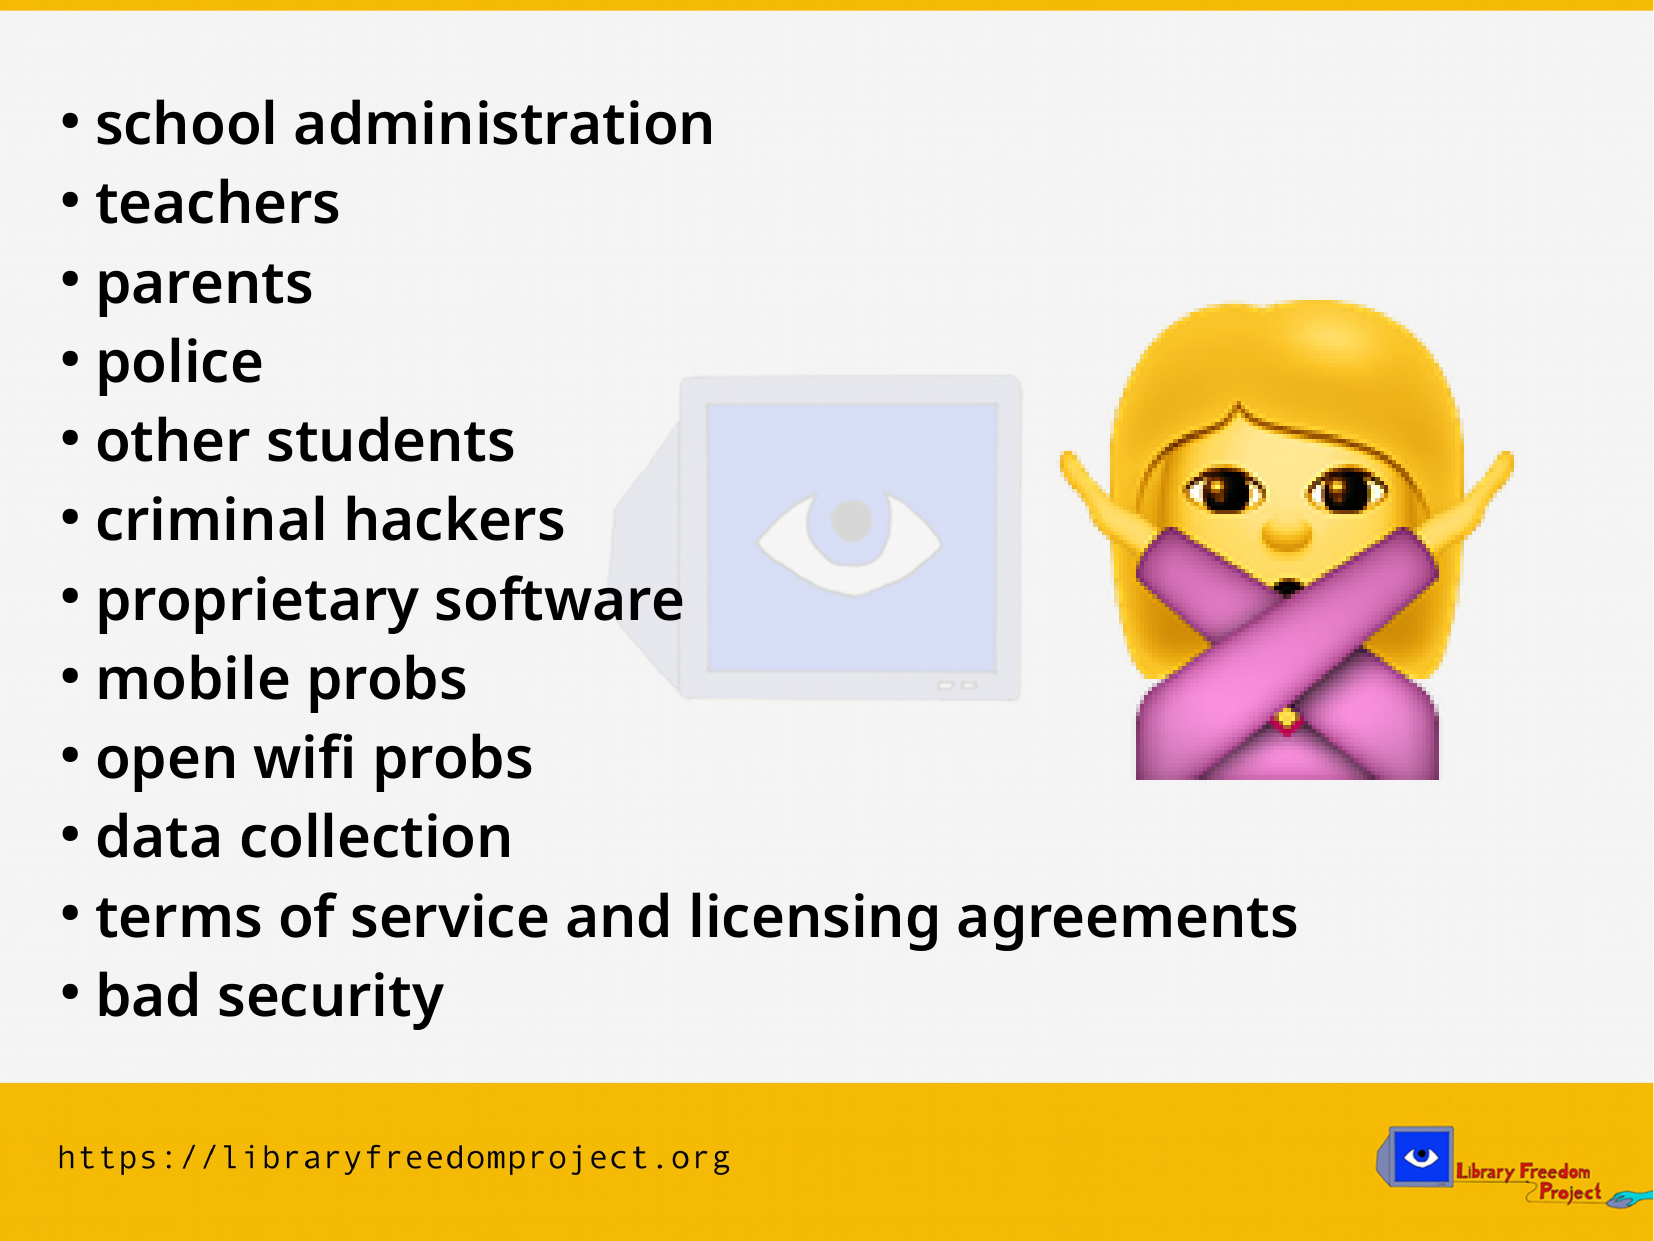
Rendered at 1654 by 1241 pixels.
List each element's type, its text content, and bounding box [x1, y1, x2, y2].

picture [0, 0, 1654, 1241]
text_box school administration teachers parents police other students criminal hackers proprietary software mobile probs open wifi probs data collection terms of service and licensing agreements bad security [45, 75, 1448, 1221]
